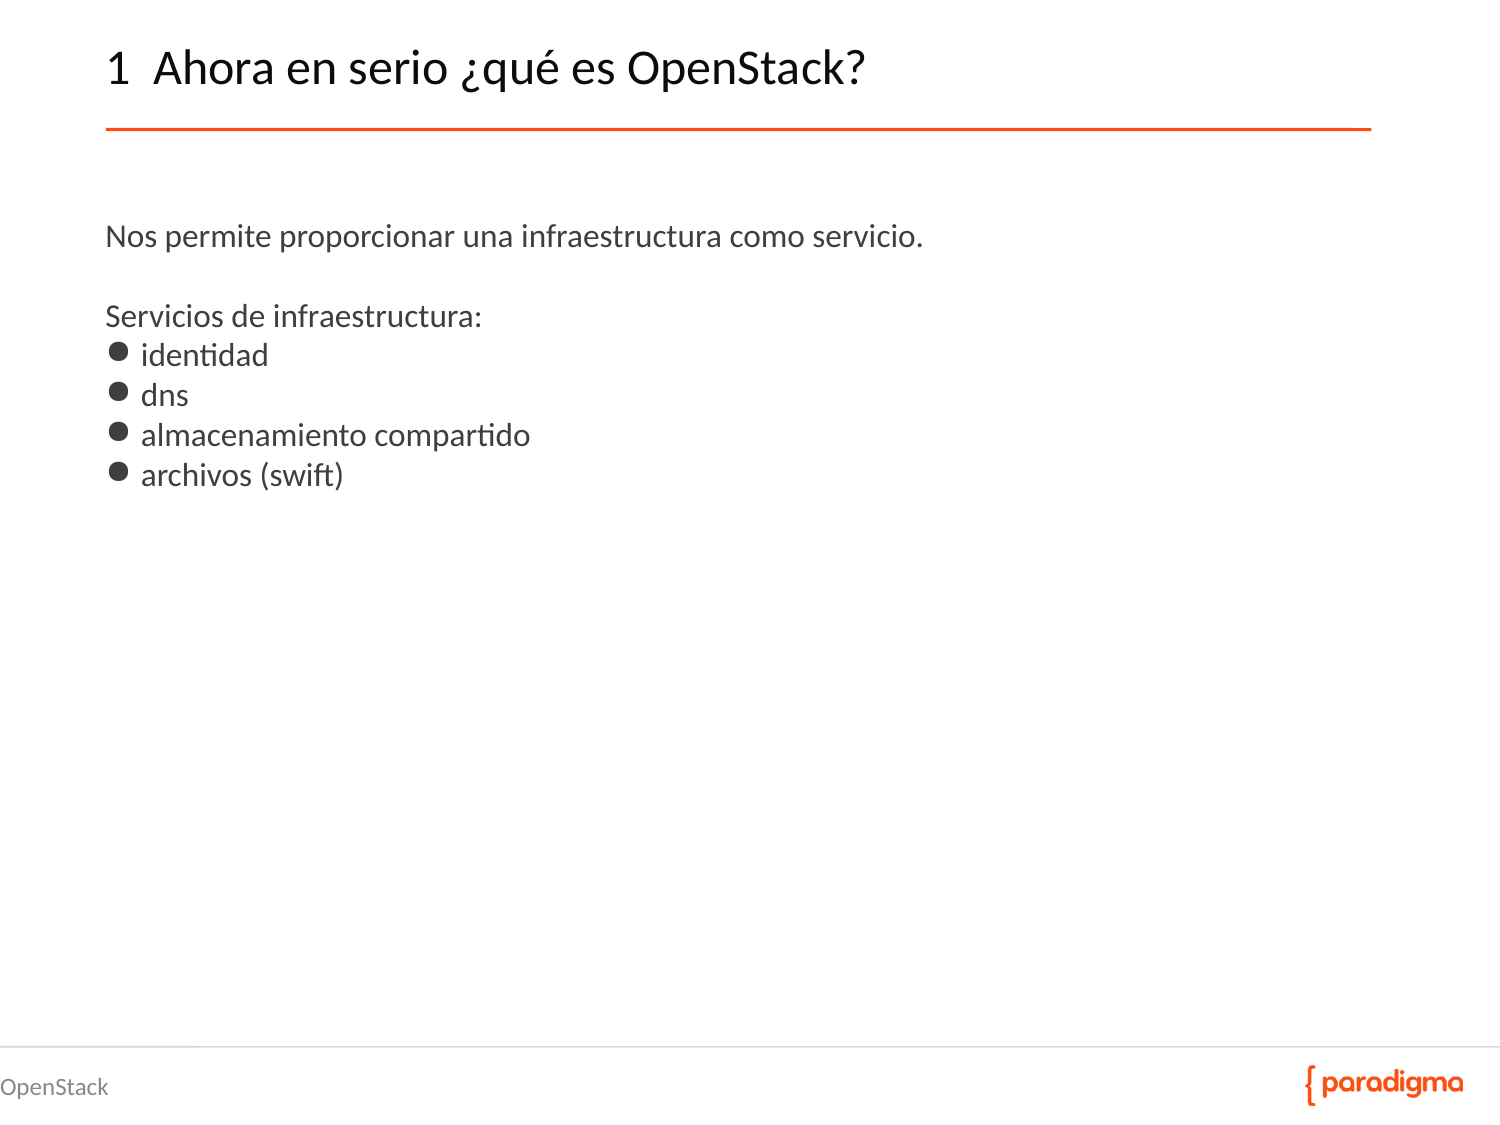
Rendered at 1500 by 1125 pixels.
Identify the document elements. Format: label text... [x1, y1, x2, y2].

text_box 1 Ahora en serio ¿qué es OpenStack? [105, 0, 1395, 130]
picture [1305, 1065, 1463, 1107]
text_box Nos permite proporcionar una infraestructura como servicio. Servicios de infraestructura: identidad dns almacenamiento compartido archivos (swift) [105, 206, 1395, 984]
text_box OpenStack [0, 1048, 1223, 1125]
